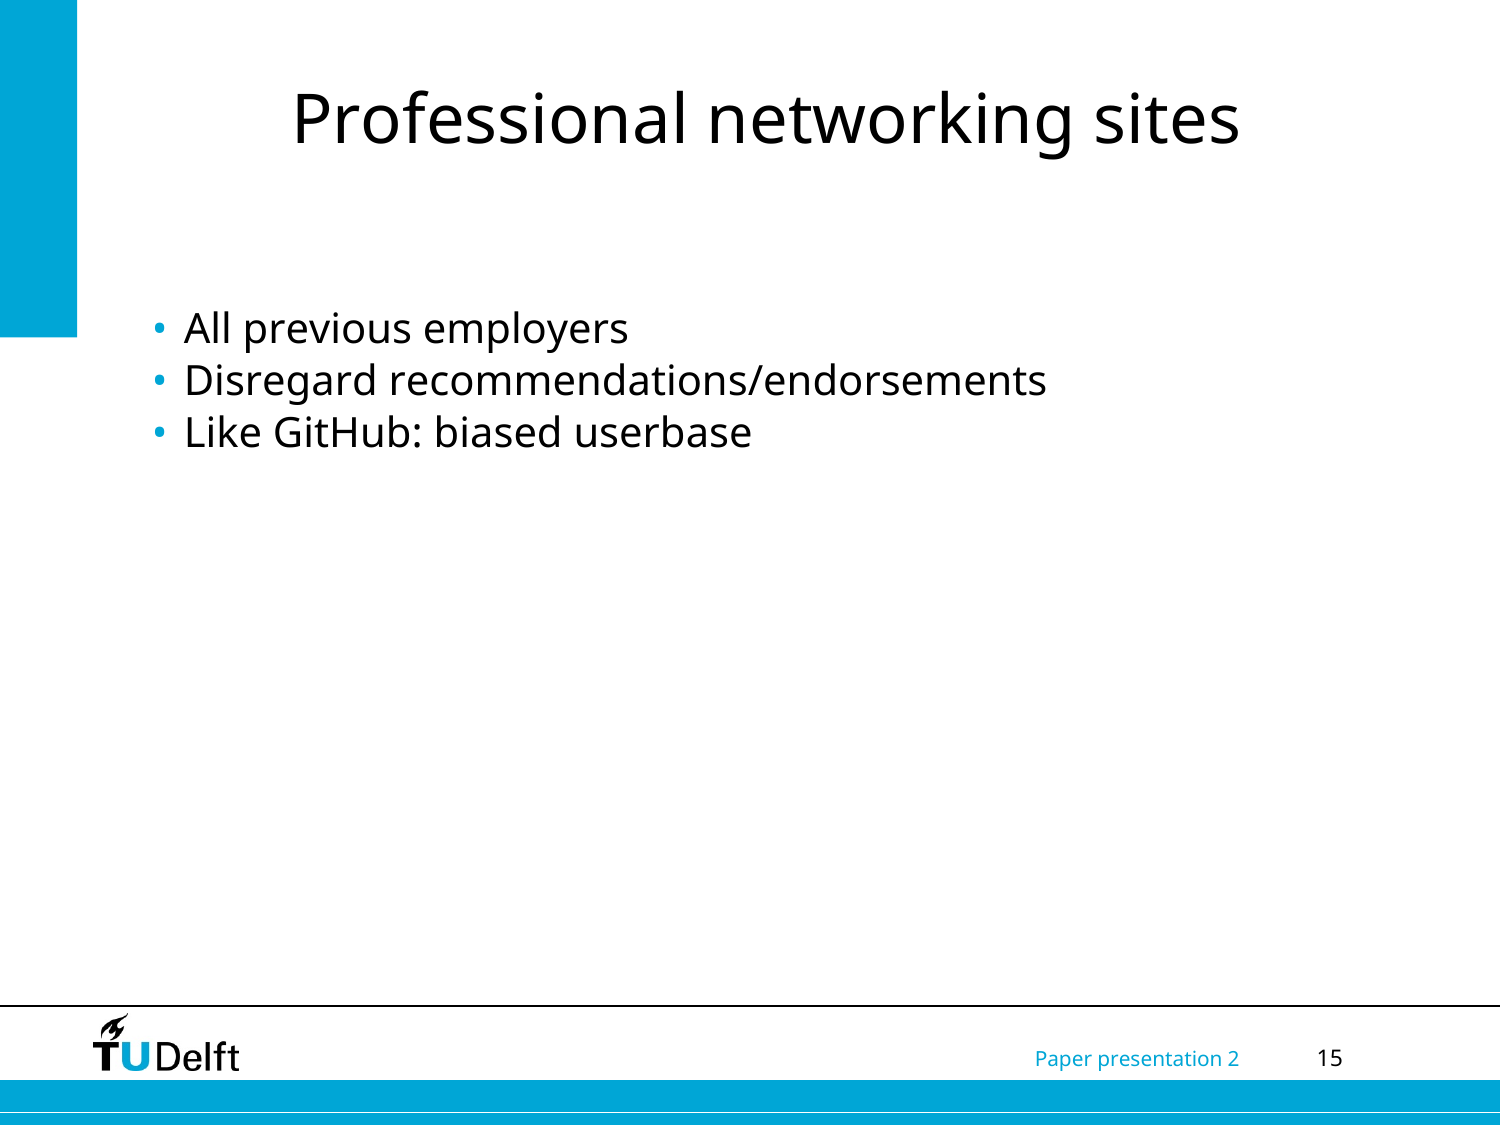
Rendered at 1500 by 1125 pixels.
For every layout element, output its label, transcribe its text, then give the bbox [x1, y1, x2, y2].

list All previous employers Disregard recommendations/endorsements Like GitHub: biased userbase [151, 299, 1323, 953]
title Professional networking sites [150, 74, 1326, 280]
picture [93, 1013, 239, 1071]
